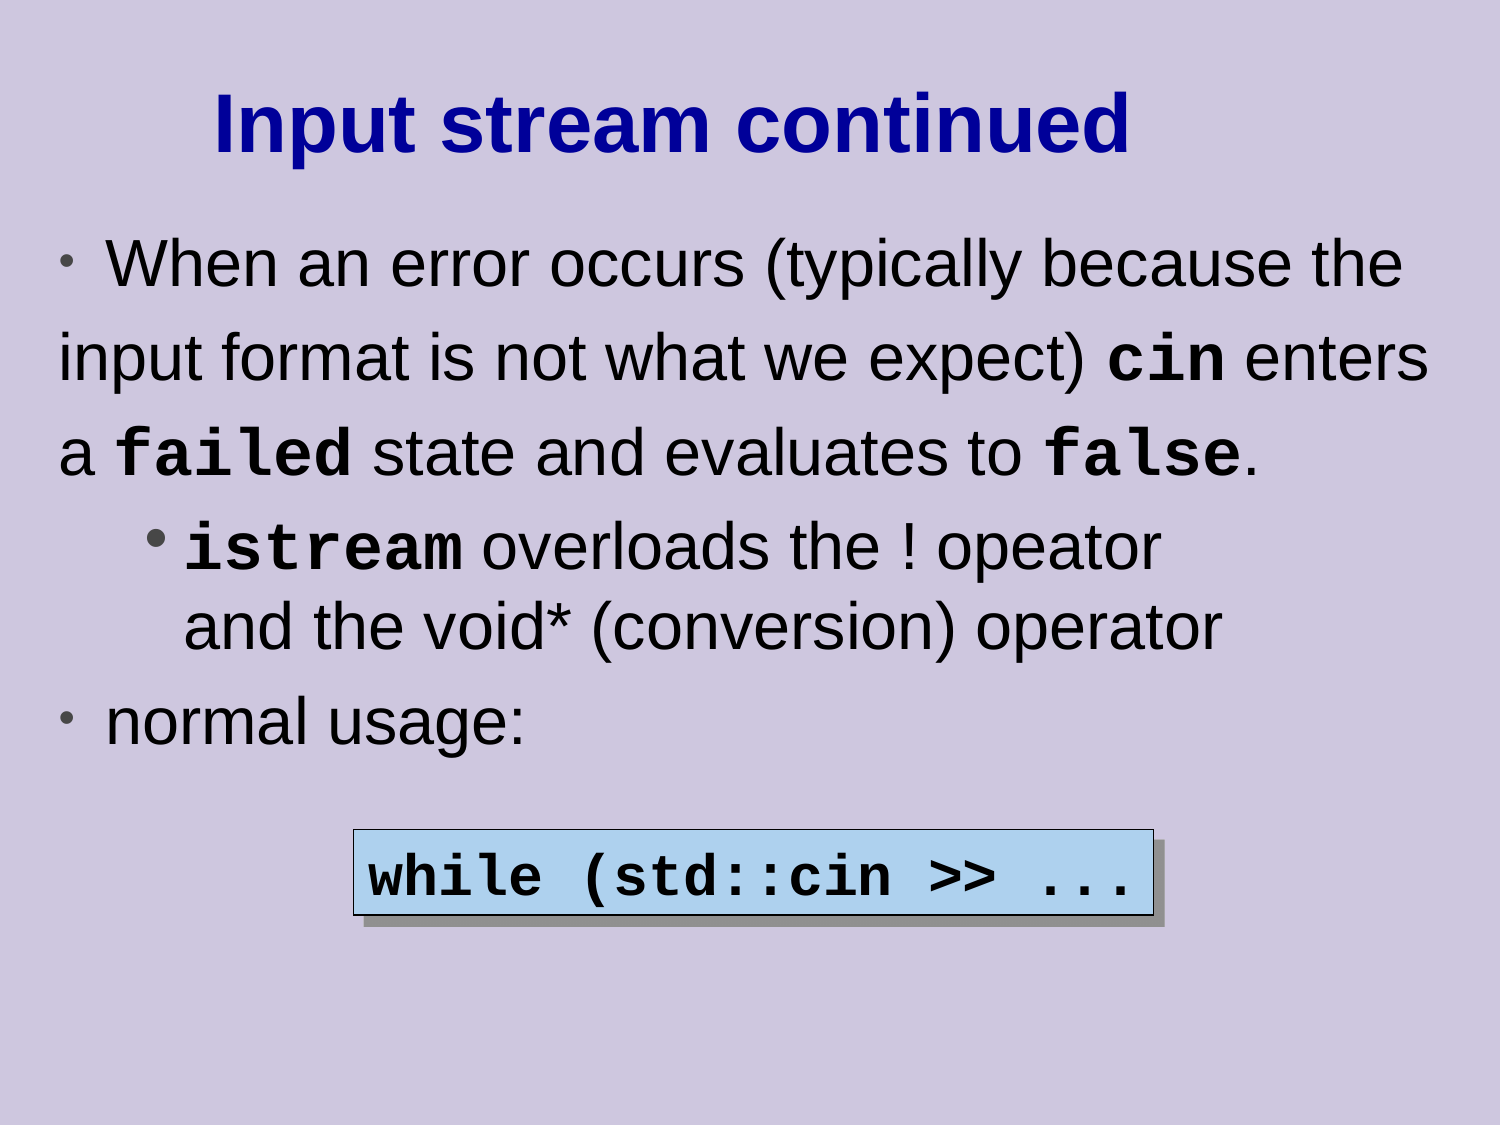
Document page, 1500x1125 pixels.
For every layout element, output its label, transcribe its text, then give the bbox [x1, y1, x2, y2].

title Input stream continued [198, 17, 1468, 212]
text_box while (std::cin >> ... [353, 829, 1154, 916]
list When an error occurs (typically because the input format is not what we expect) cin enters a failed state and evaluates to false. istream overloads the ! opeator and the void* (conversion) operator normal usage: [43, 212, 1477, 865]
